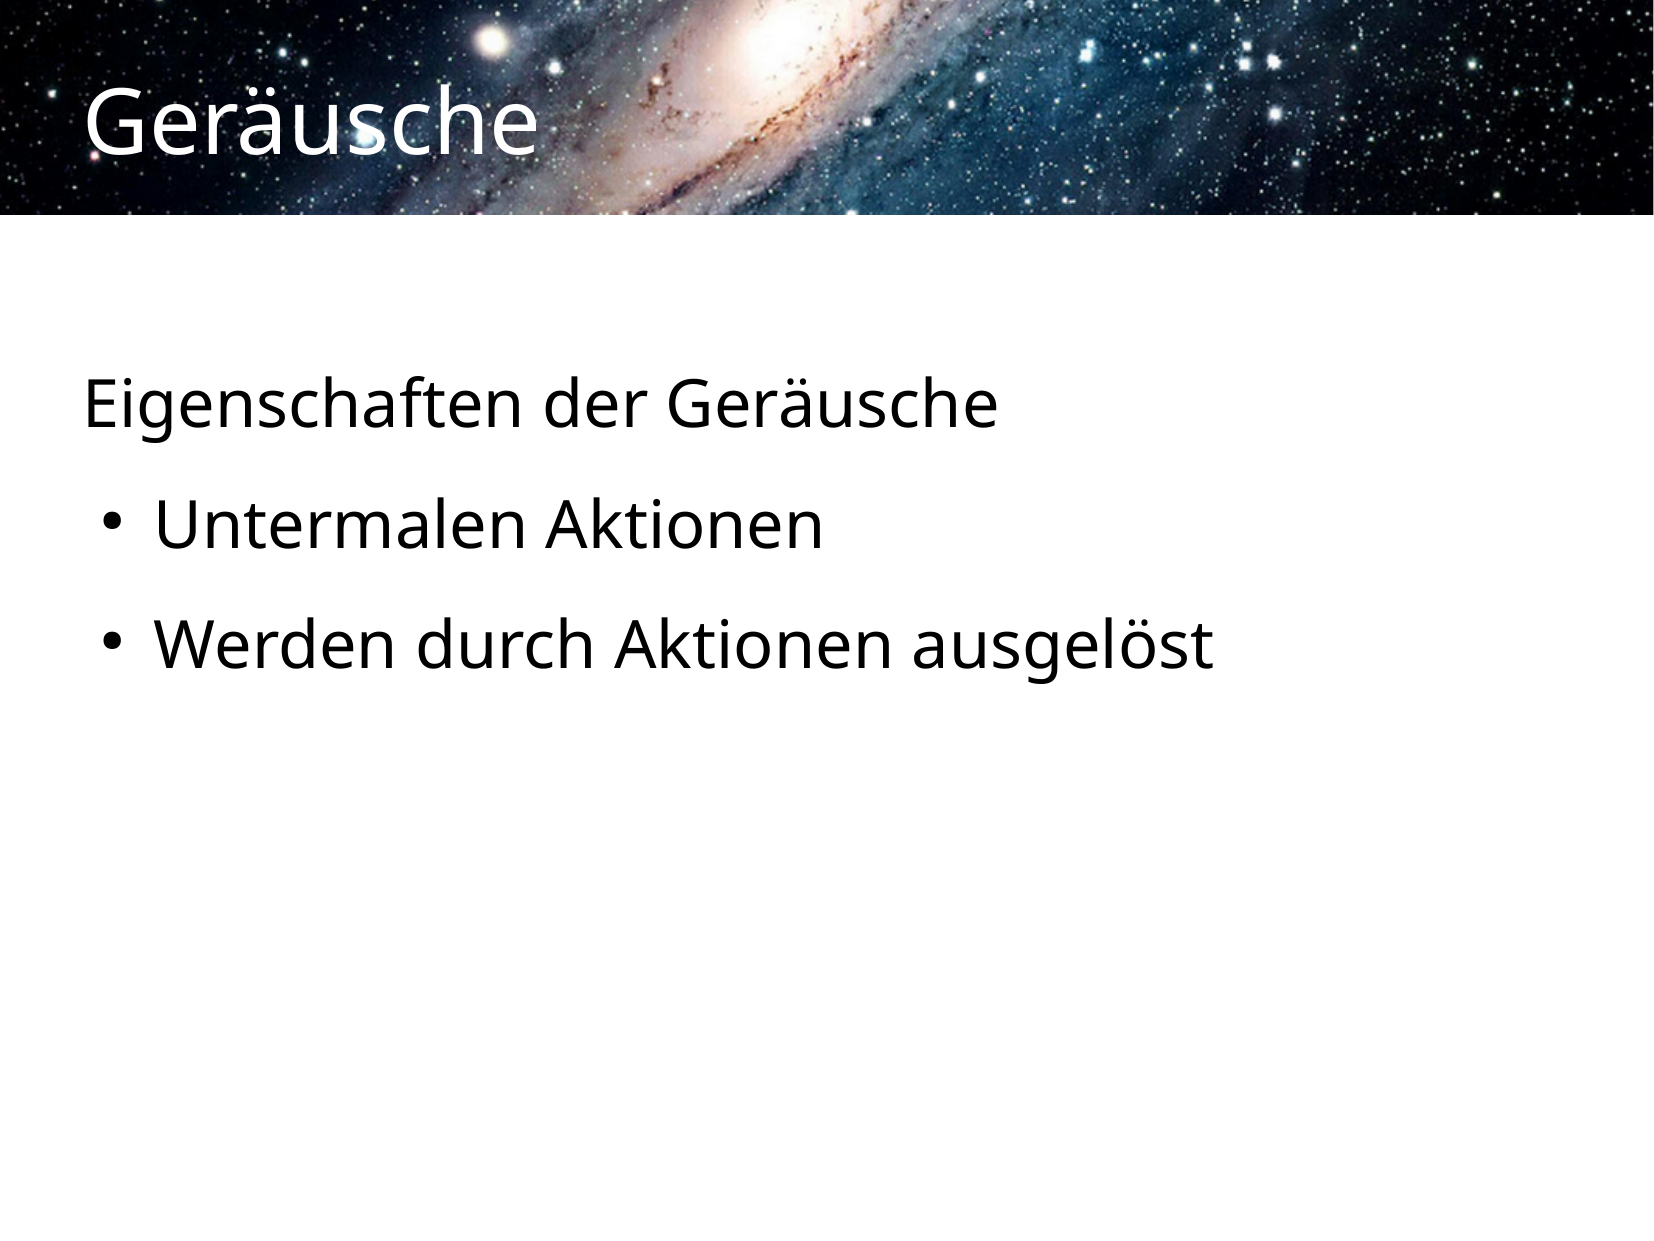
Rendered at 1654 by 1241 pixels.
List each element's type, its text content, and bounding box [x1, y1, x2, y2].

title Geräusche [82, 23, 1571, 215]
picture [0, 0, 1654, 215]
list Eigenschaften der Geräusche Untermalen Aktionen Werden durch Aktionen ausgelöst [82, 236, 1607, 1010]
